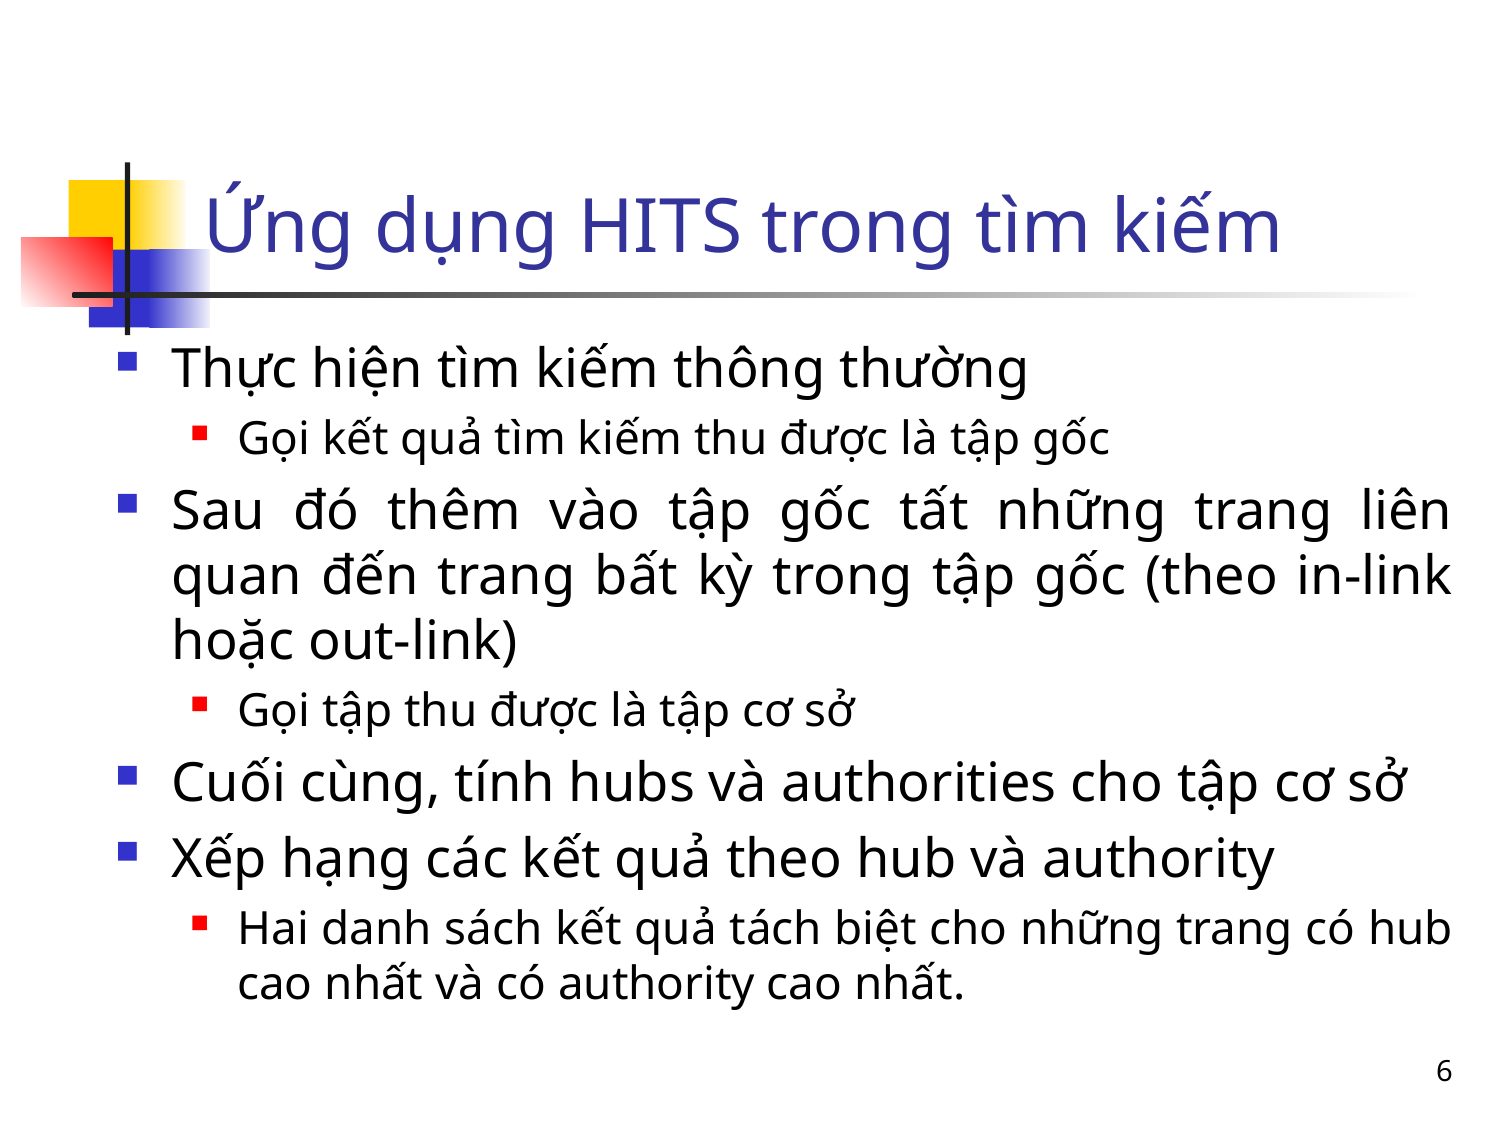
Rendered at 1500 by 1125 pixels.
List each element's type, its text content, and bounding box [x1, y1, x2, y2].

list Thực hiện tìm kiếm thông thường Gọi kết quả tìm kiếm thu được là tập gốc Sau đó thêm vào tập gốc tất những trang liên quan đến trang bất kỳ trong tập gốc (theo in-link hoặc out-link) Gọi tập thu được là tập cơ sở Cuối cùng, tính hubs và authorities cho tập cơ sở Xếp hạng các kết quả theo hub và authority Hai danh sách kết quả tách biệt cho những trang có hub cao nhất và có authority cao nhất. [100, 326, 1469, 1100]
title Ứng dụng HITS trong tìm kiếm [188, 35, 1468, 275]
